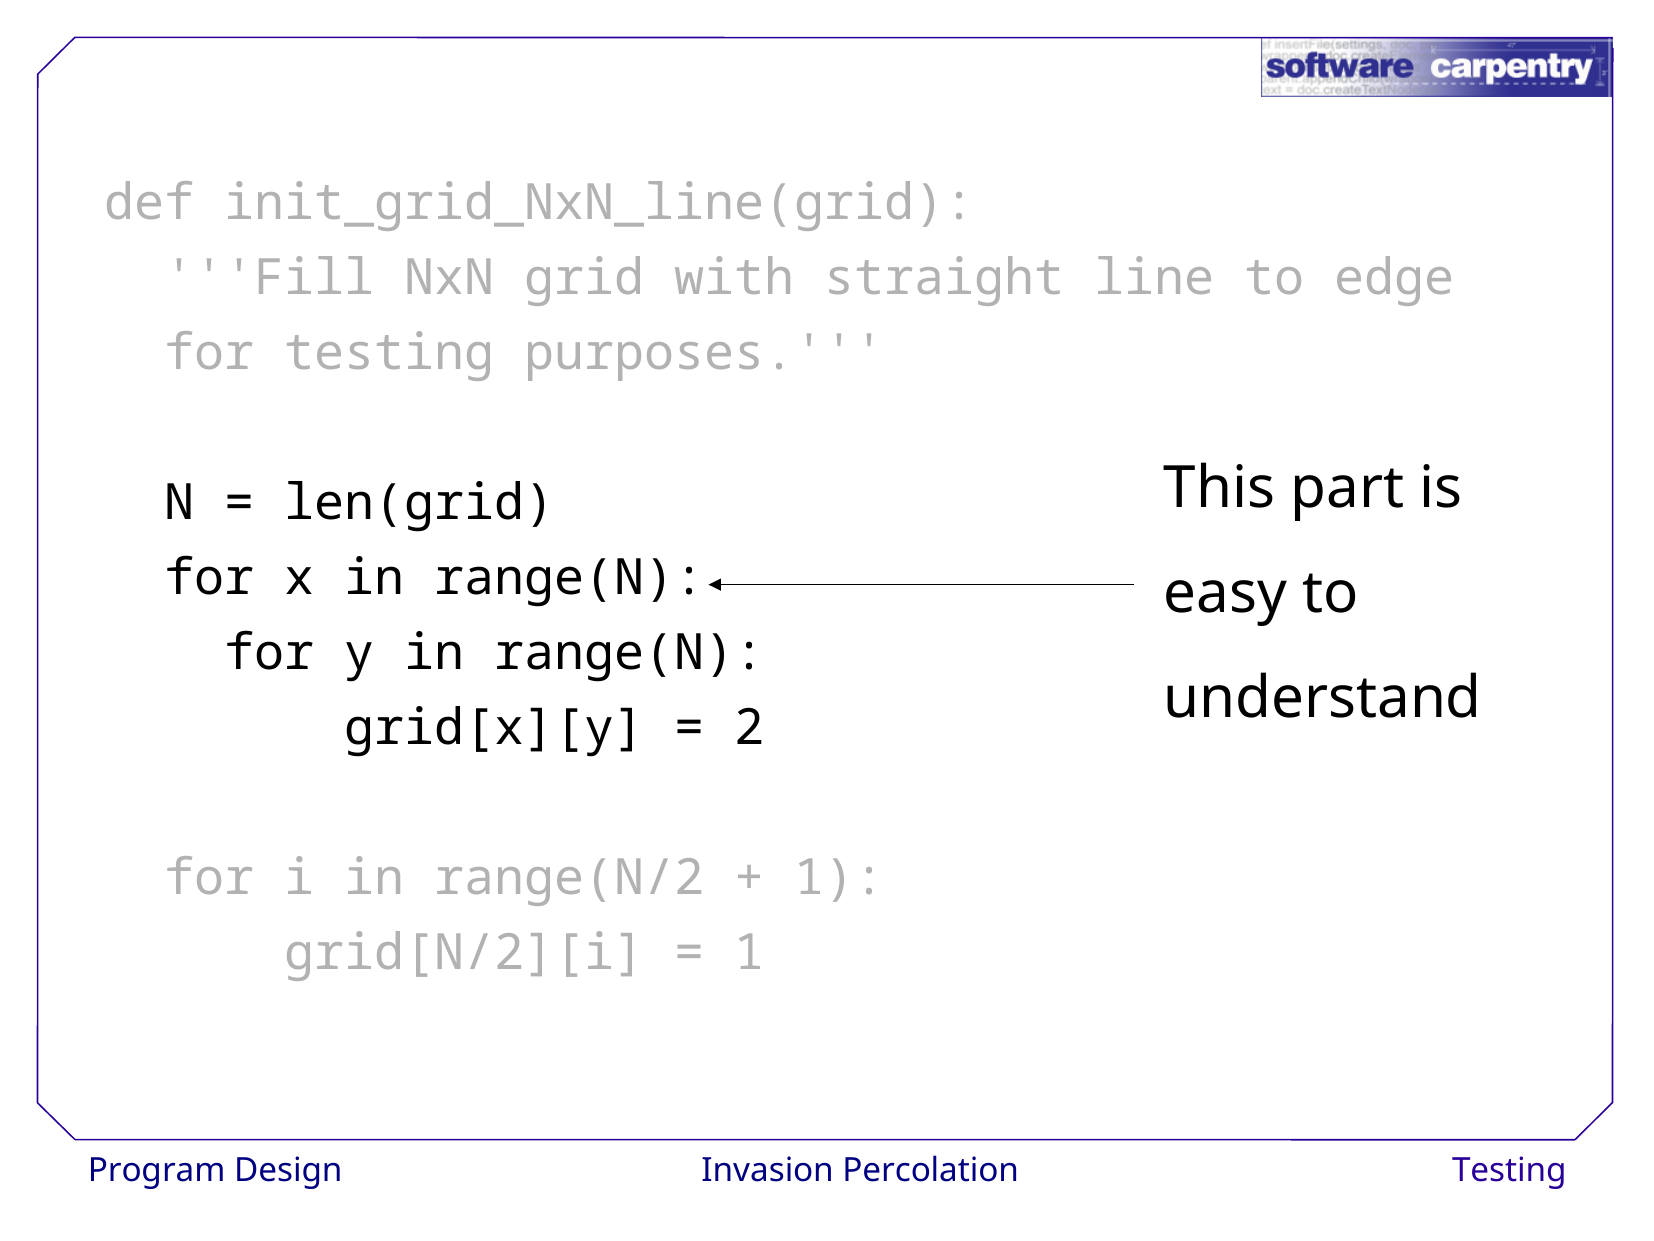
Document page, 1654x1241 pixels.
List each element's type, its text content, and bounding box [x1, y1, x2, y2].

picture [1261, 39, 1613, 97]
text_box This part is easy to understand [1149, 406, 1513, 737]
text_box def init_grid_NxN_line(grid): '''Fill NxN grid with straight line to edge for testing purposes.''' N = len(grid) for x in range(N): for y in range(N): grid[x][y] = 2 for i in range(N/2 + 1): grid[N/2][i] = 1 [89, 147, 1508, 1093]
